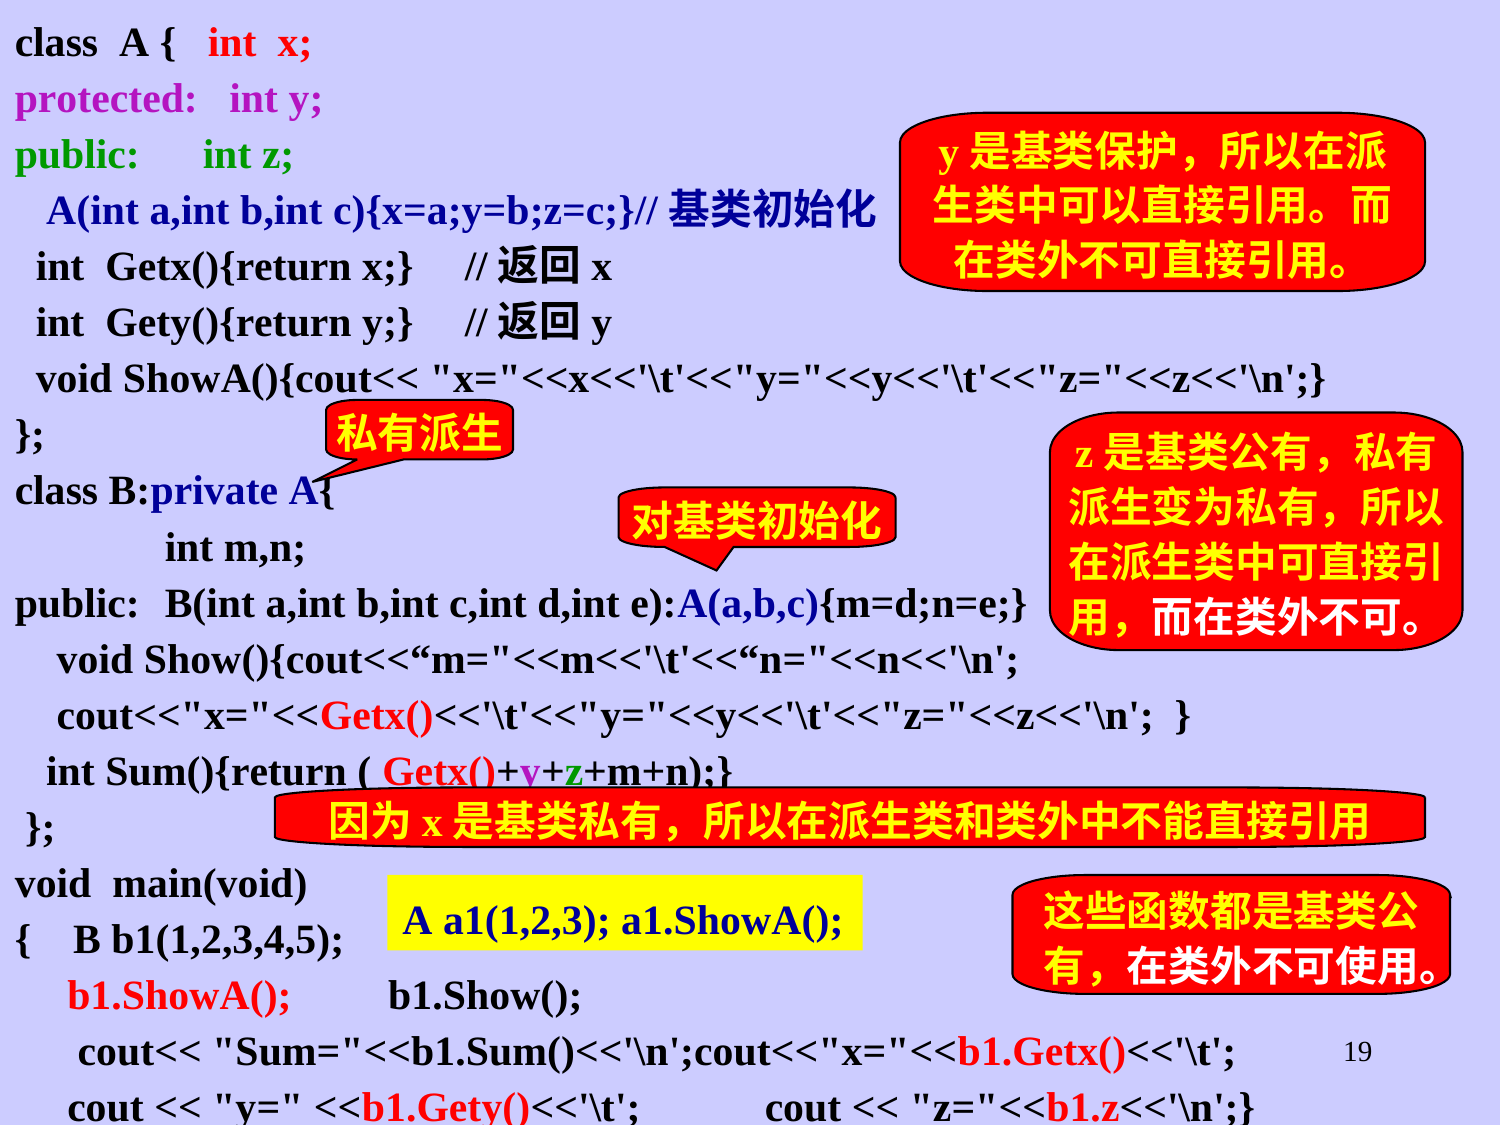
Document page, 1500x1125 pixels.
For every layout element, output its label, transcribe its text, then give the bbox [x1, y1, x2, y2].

text_box 对基类初始化 [618, 487, 896, 571]
text_box y是基类保护，所以在派生类中可以直接引用。而在类外不可直接引用。 [900, 112, 1426, 292]
text_box A a1(1,2,3); a1.ShowA(); [387, 874, 863, 951]
text_box z是基类公有，私有派生变为私有，所以在派生类中可直接引用，而在类外不可。 [1049, 412, 1463, 651]
text_box 私有派生 [312, 399, 514, 482]
text_box class A { int x; protected: int y; public: int z; A(int a,int b,int c){x=a;y=b;z=c;}//基类初始化 int Getx(){return x;} //返回x int Gety(){return y;} //返回y void ShowA(){cout<< "x="<<x<<'\t'<<"y="<<y<<'\t'<<"z="<<z<<'\n';} }; class B:private A{ int m,n; public: B(int a,int b,int c,int d,int e):A(a,b,c){m=d;n=e;} void Show(){cout<<“m="<<m<<'\t'<<“n="<<n<<'\n'; cout<<"x="<<Getx()<<'\t'<<"y="<<y<<'\t'<<"z="<<z<<'\n'; } int Sum(){return ( Getx()+y+z+m+n);} }; void main(void) { B b1(1,2,3,4,5); b1.ShowA(); b1.Show(); cout<< "Sum="<<b1.Sum()<<'\n';cout<<"x="<<b1.Getx()<<'\t'; cout << "y=" <<b1.Gety()<<'\t'; cout << "z="<<b1.z<<'\n';} [0, 24, 1500, 1125]
text_box 这些函数都是基类公有，在类外不可使用。 [1012, 875, 1451, 994]
text_box 因为x是基类私有，所以在派生类和类外中不能直接引用 [274, 787, 1426, 847]
